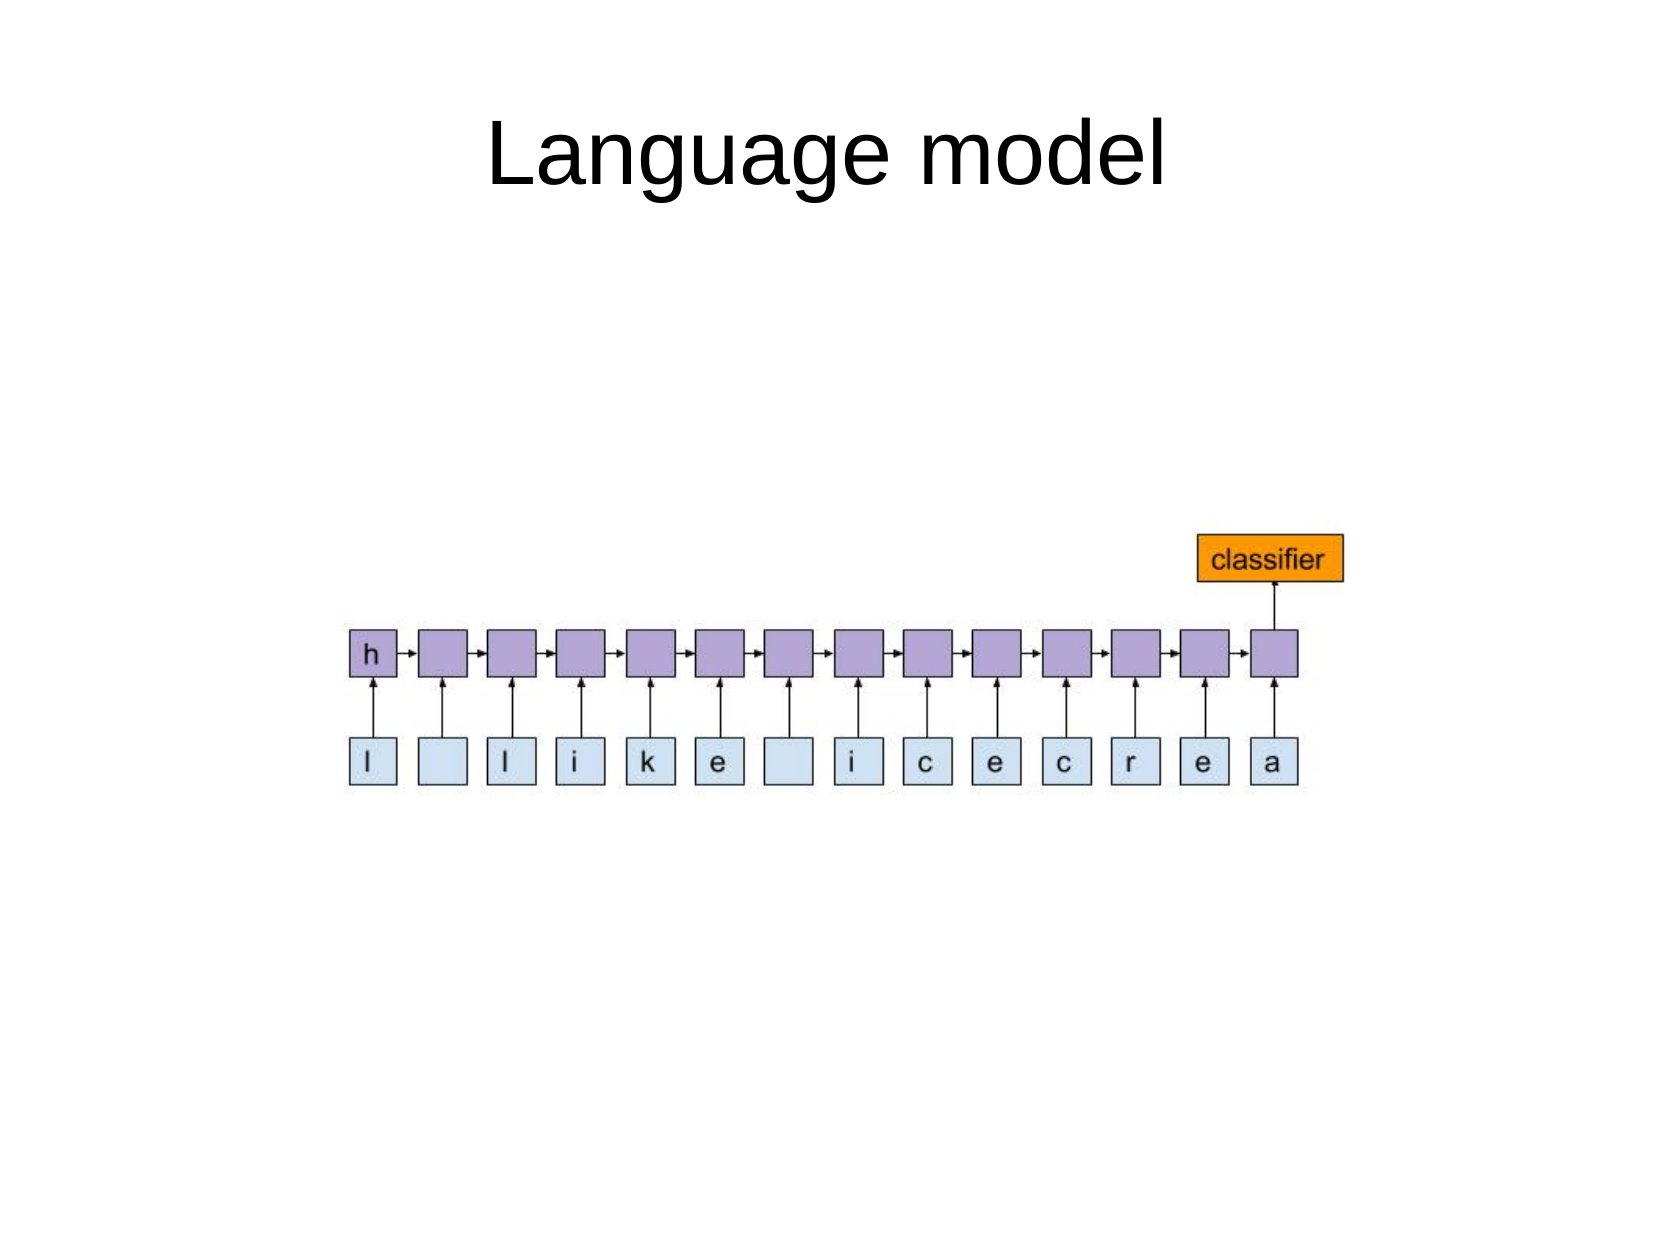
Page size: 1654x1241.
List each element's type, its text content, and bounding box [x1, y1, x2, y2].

title Language model [82, 49, 1571, 257]
picture [268, 445, 1374, 840]
